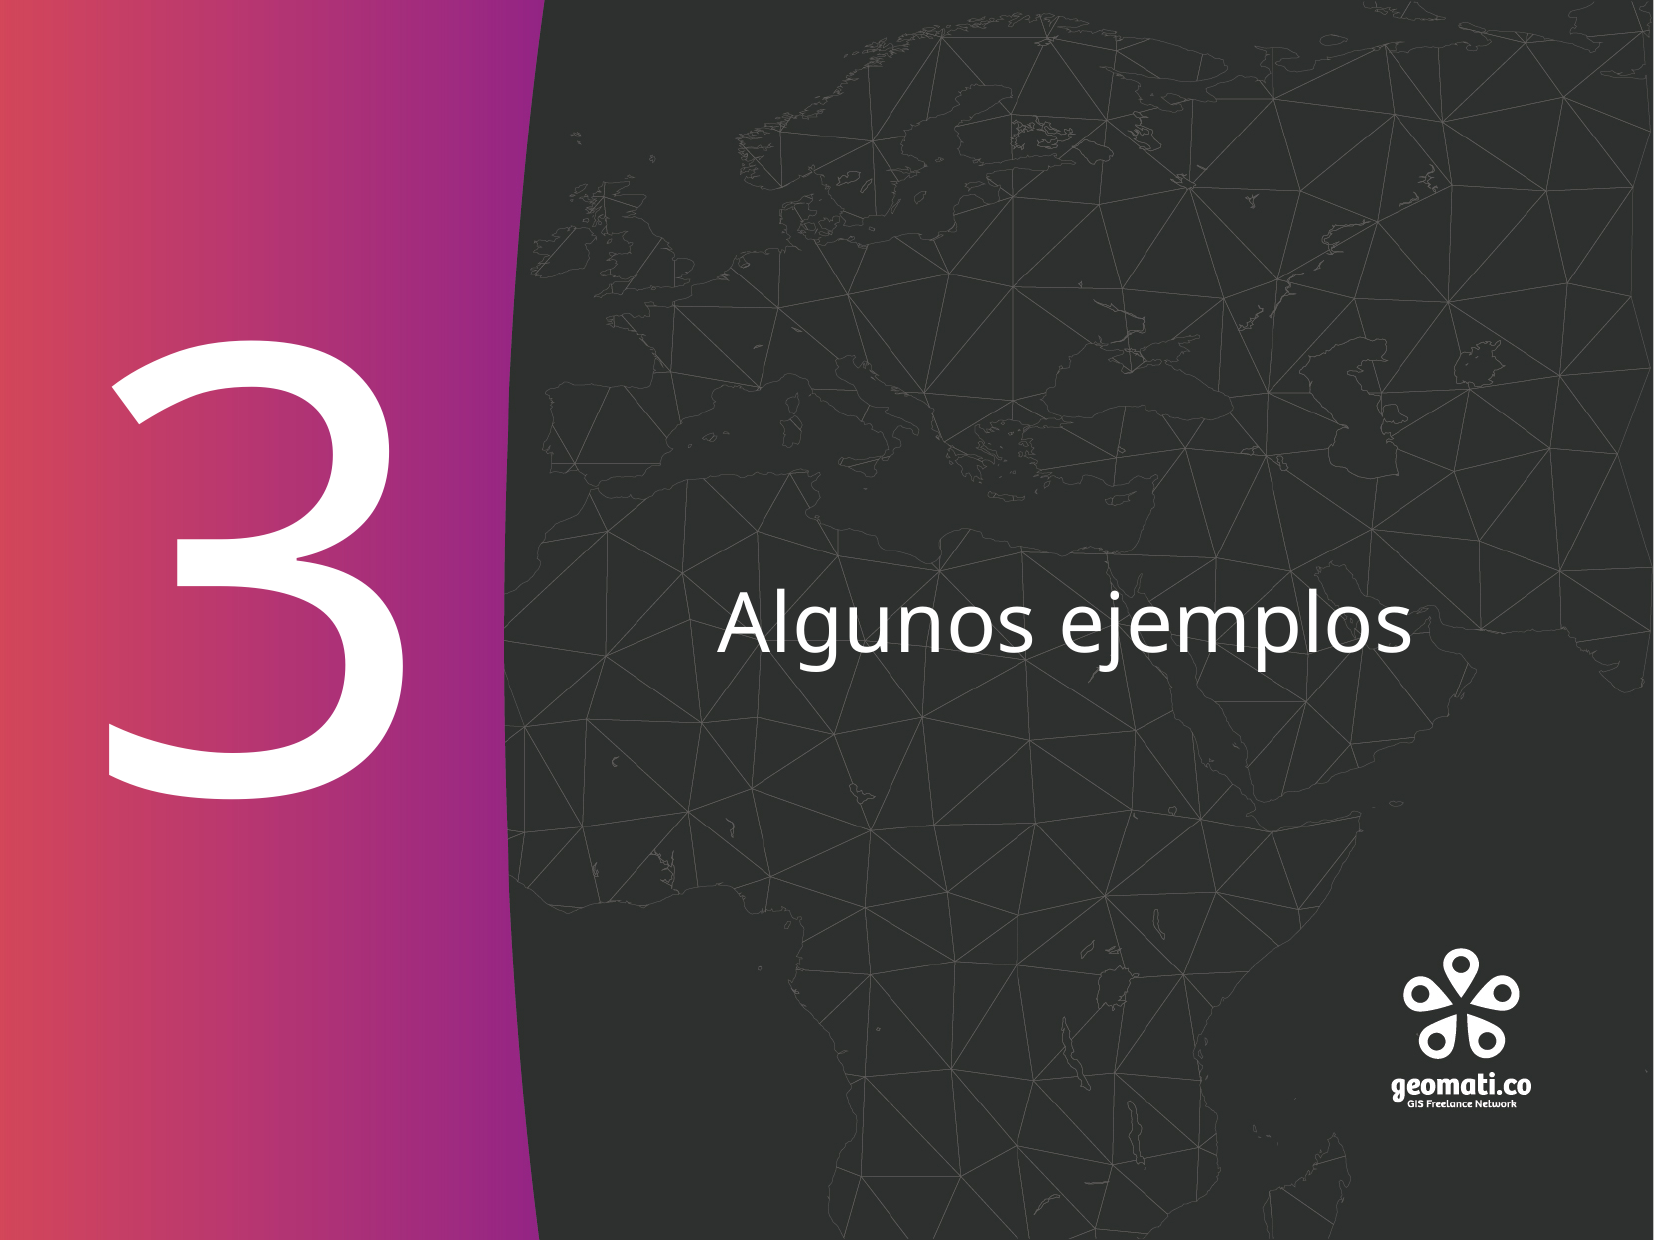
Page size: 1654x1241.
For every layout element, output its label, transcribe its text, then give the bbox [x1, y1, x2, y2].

text_box Algunos ejemplos [702, 572, 1471, 703]
picture [0, 0, 1654, 1240]
text_box 3 [23, 118, 497, 982]
